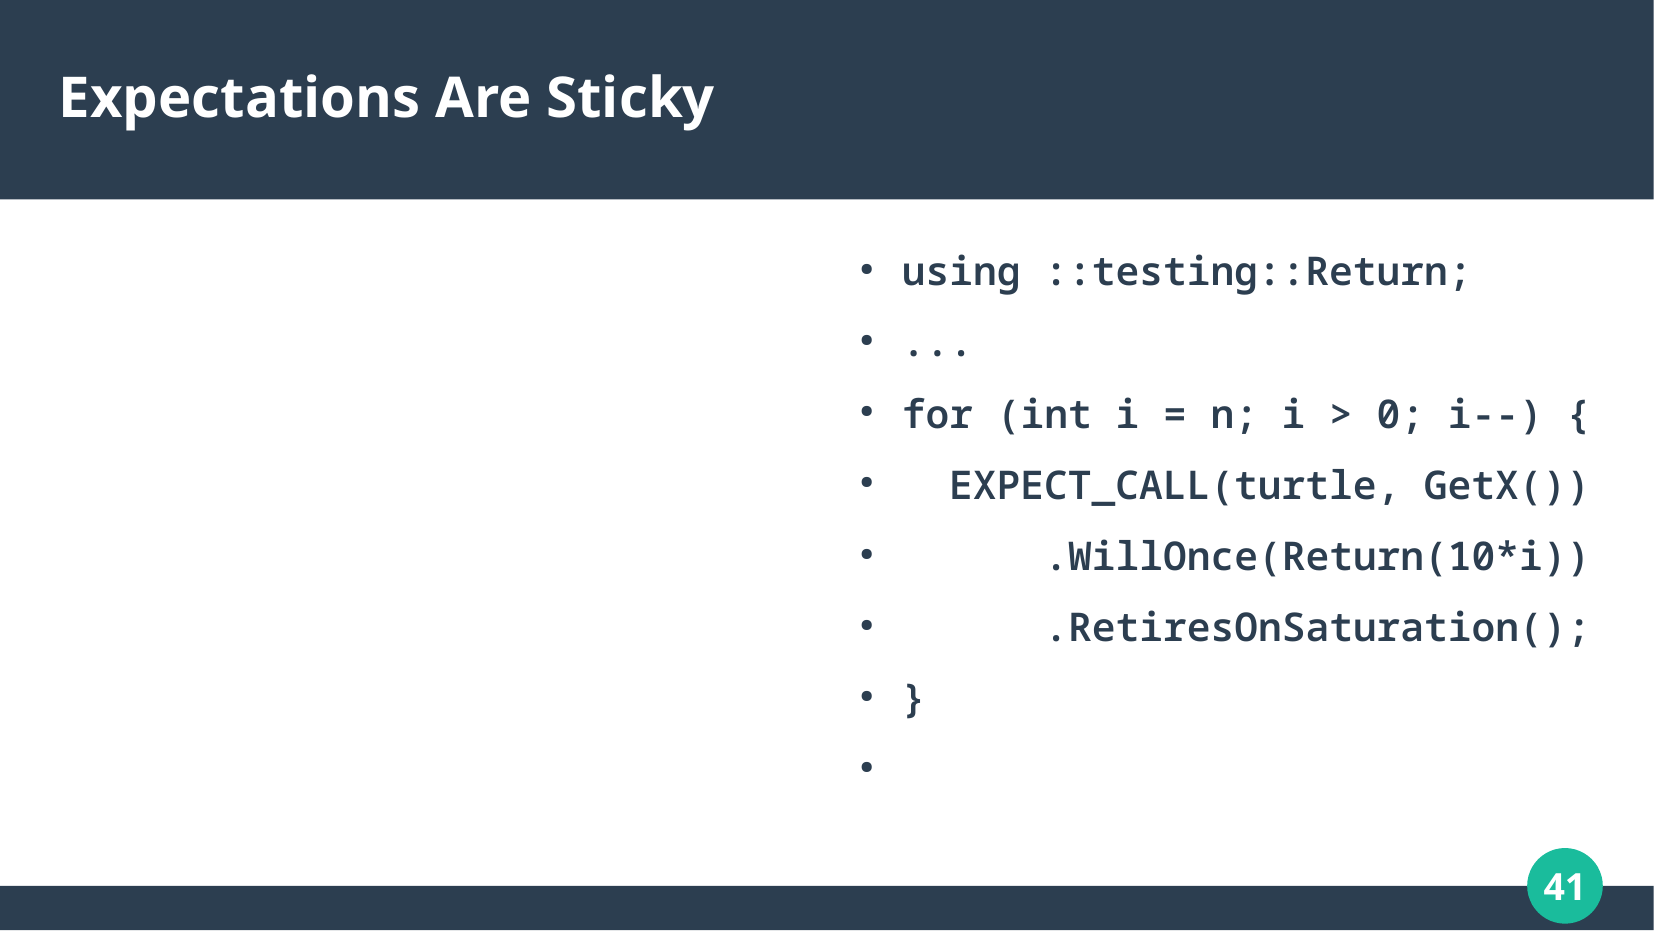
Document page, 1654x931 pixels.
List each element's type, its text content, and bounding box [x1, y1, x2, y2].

list using ::testing::Return; ... for (int i = n; i > 0; i--) { EXPECT_CALL(turtle, GetX()) .WillOnce(Return(10*i)) .RetiresOnSaturation(); } [845, 243, 1596, 864]
title Expectations Are Sticky [59, 37, 1595, 155]
